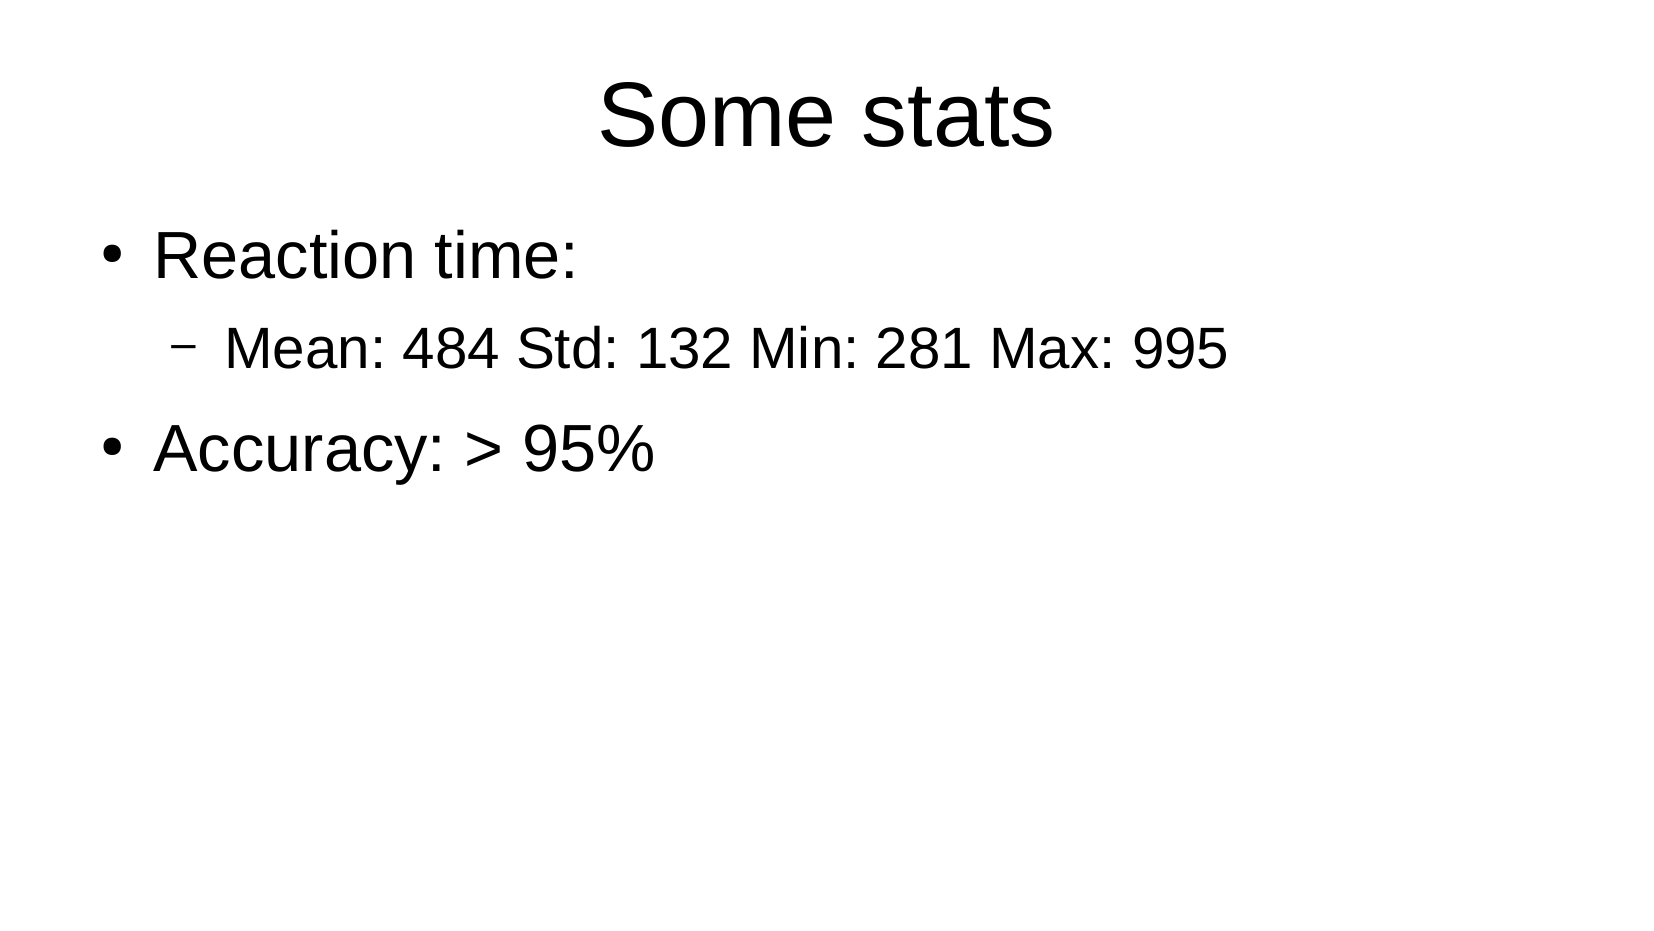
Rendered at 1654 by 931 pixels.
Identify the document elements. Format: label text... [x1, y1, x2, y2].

list Reaction time: Mean: 484 Std: 132 Min: 281 Max: 995 Accuracy: > 95% [82, 217, 1571, 758]
title Some stats [82, 37, 1571, 193]
